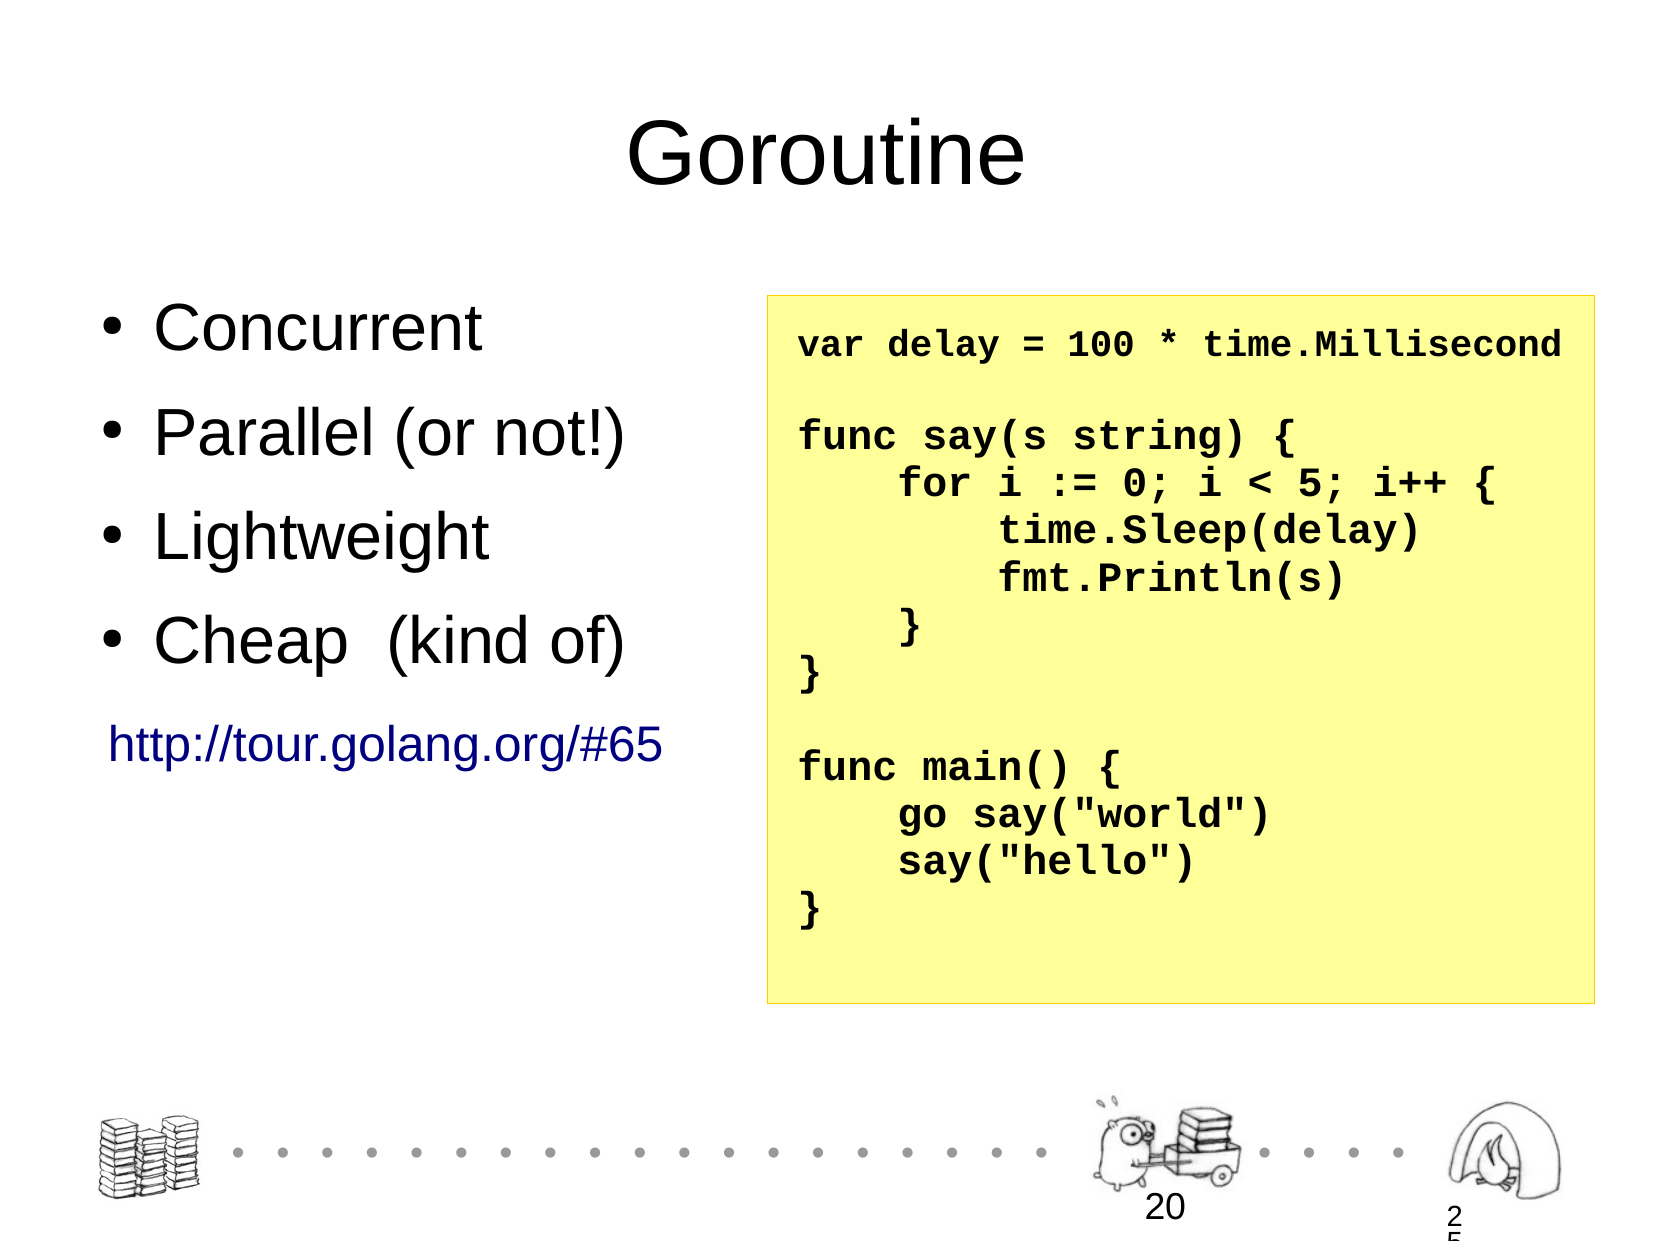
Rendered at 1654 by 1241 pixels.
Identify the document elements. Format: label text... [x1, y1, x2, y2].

title Goroutine [82, 49, 1571, 257]
picture [1441, 1092, 1565, 1211]
list var delay = 100 * time.Millisecond func say(s string) { for i := 0; i < 5; i++ { time.Sleep(delay) fmt.Println(s) } } func main() { go say("world") say("hello") } [767, 295, 1595, 1004]
picture [88, 1092, 207, 1211]
text_box http://tour.golang.org/#65 [93, 708, 680, 780]
picture [1081, 1089, 1249, 1198]
list Concurrent Parallel (or not!) Lightweight Cheap (kind of) [82, 290, 809, 678]
